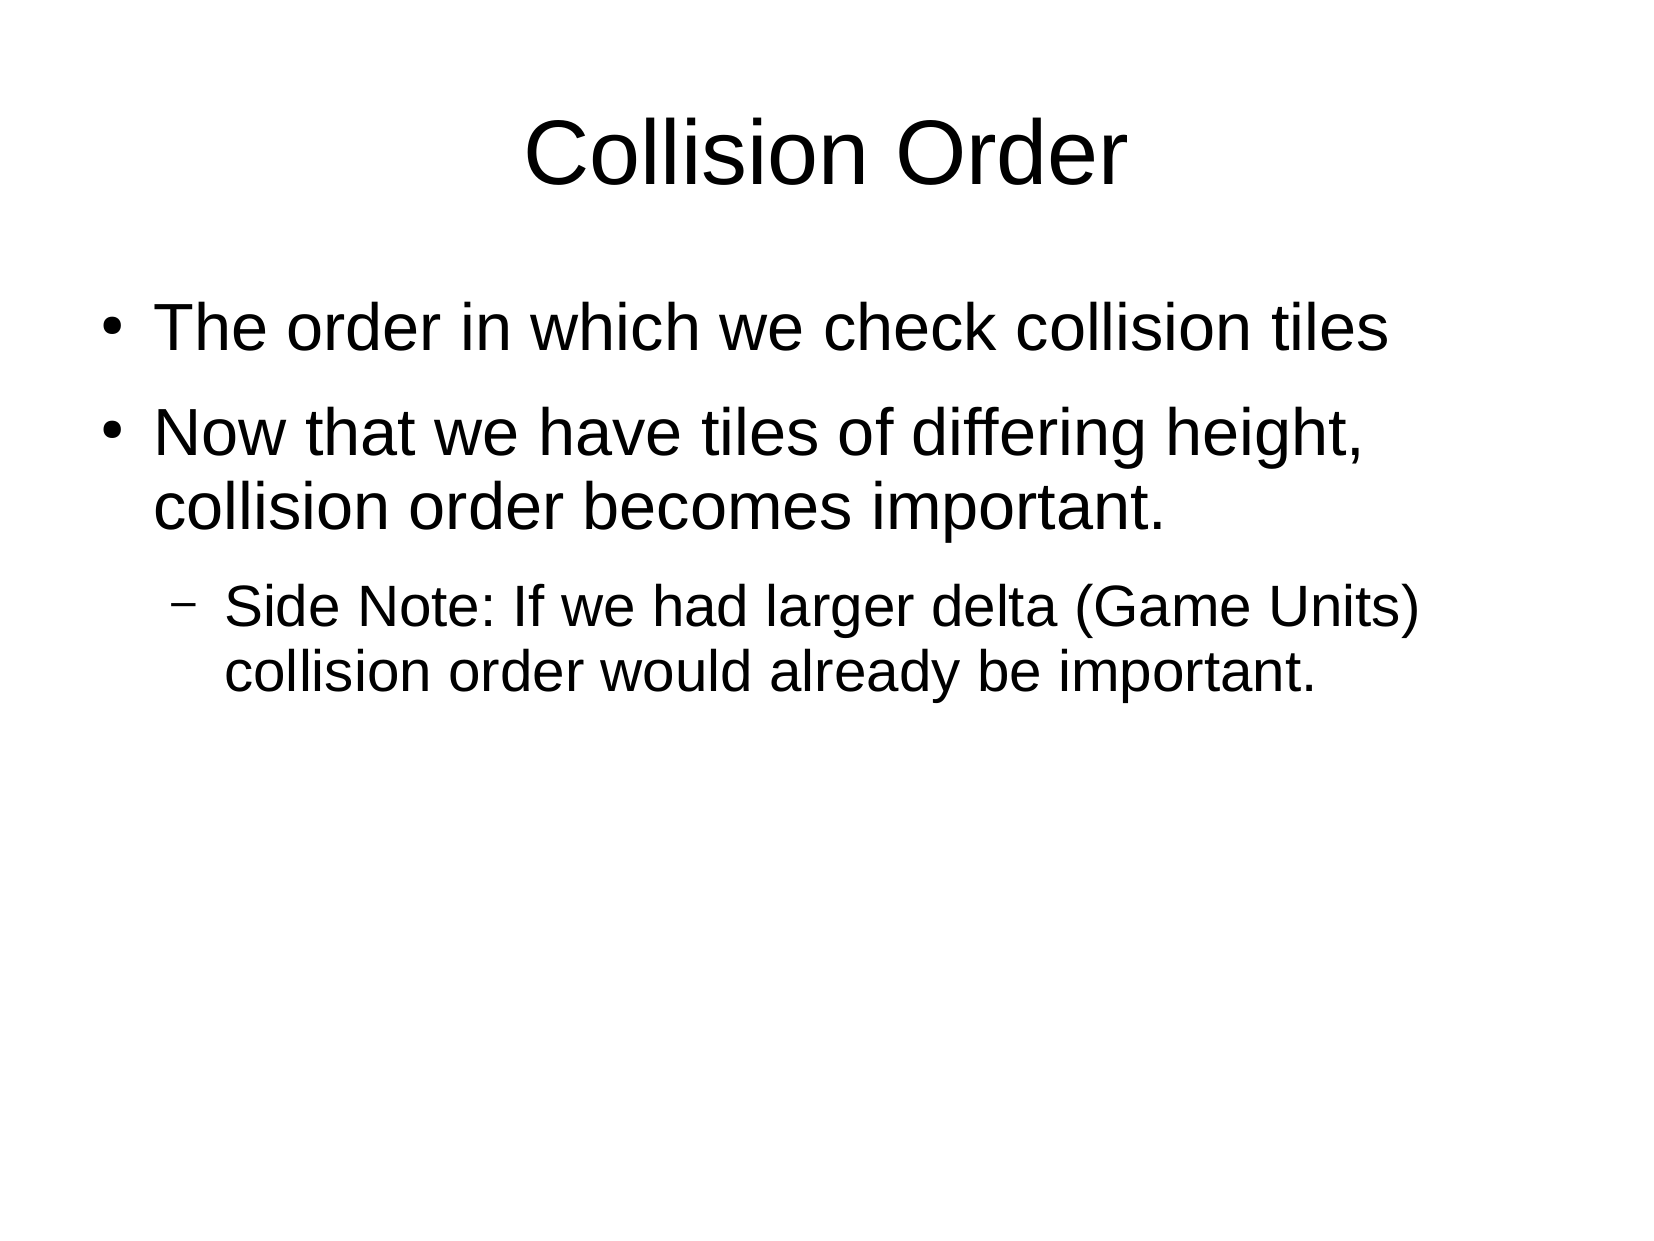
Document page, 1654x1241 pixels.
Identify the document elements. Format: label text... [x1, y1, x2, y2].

list The order in which we check collision tiles Now that we have tiles of differing height, collision order becomes important. Side Note: If we had larger delta (Game Units) collision order would already be important. [82, 290, 1571, 1010]
title Collision Order [82, 49, 1571, 257]
